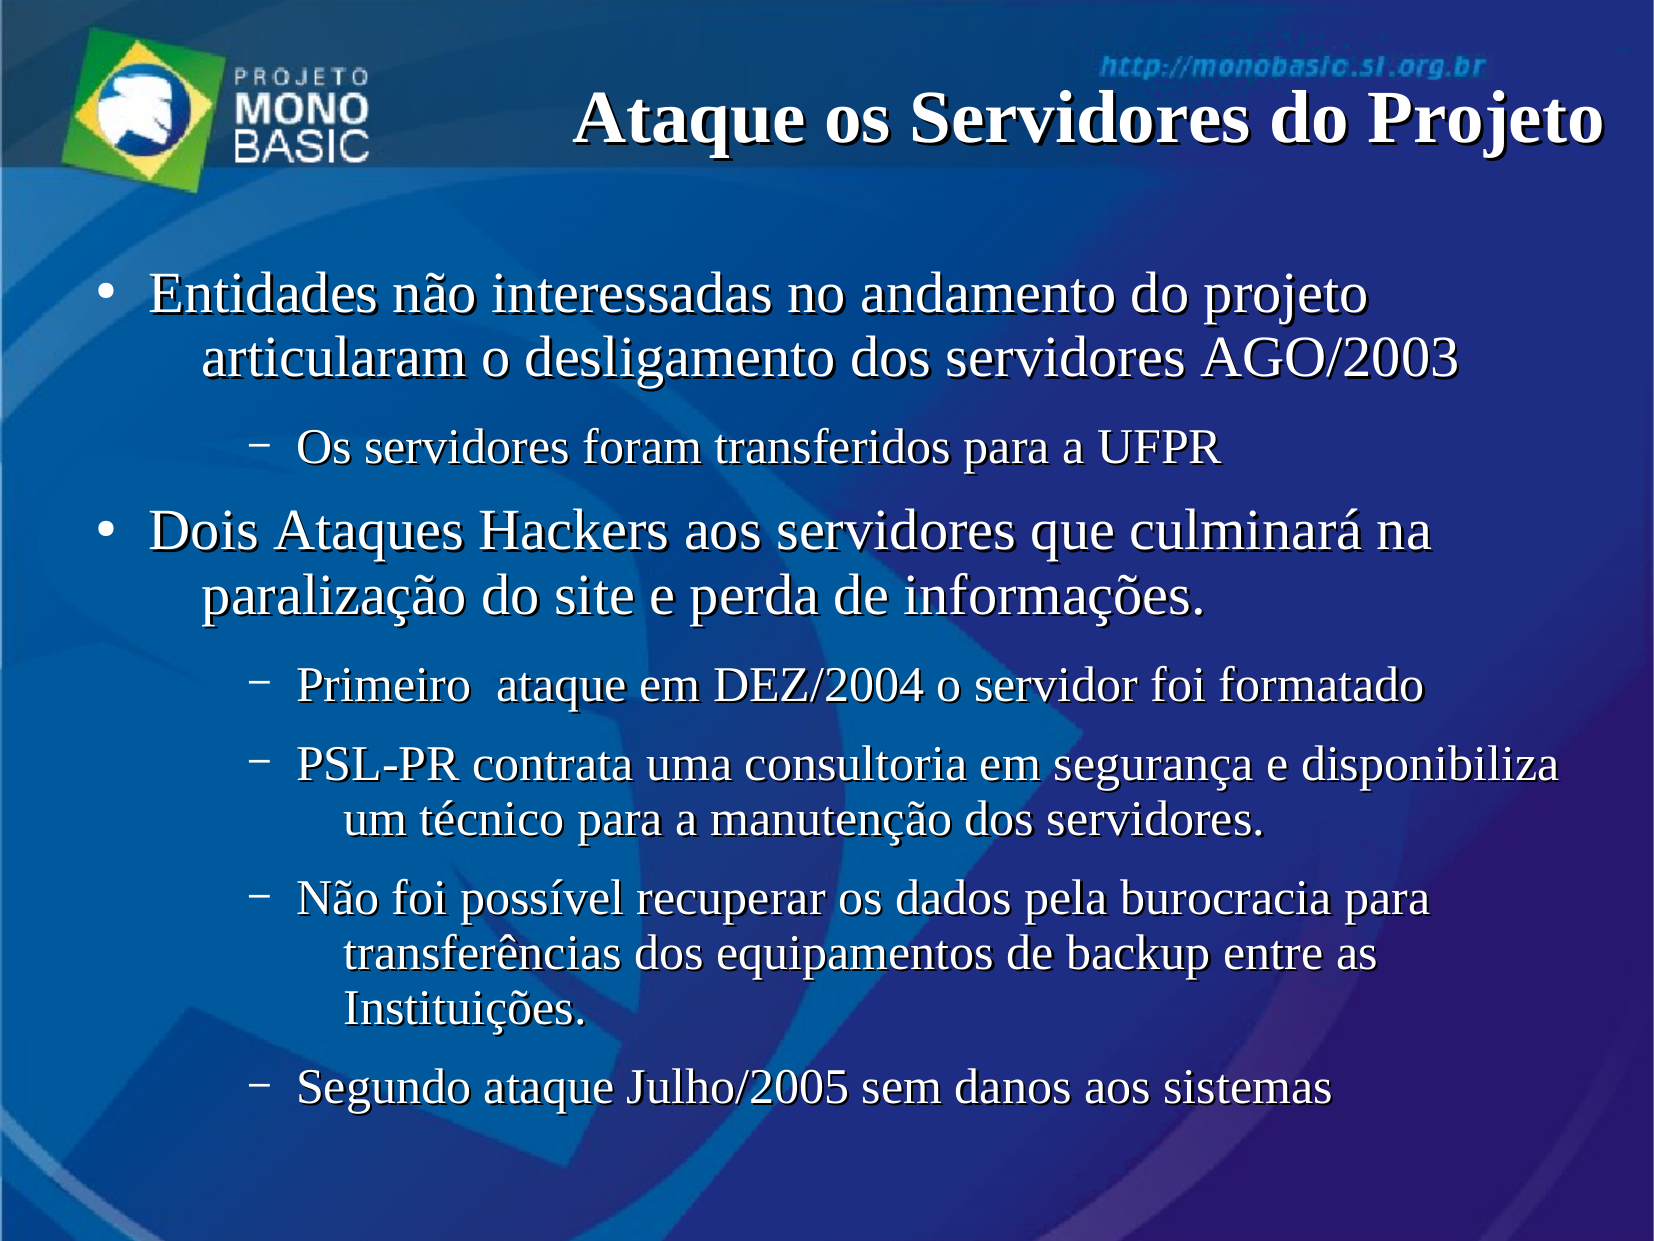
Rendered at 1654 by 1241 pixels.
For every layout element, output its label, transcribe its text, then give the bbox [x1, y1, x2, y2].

list Entidades não interessadas no andamento do projeto articularam o desligamento dos servidores AGO/2003 Os servidores foram transferidos para a UFPR Dois Ataques Hackers aos servidores que culminará na paralização do site e perda de informações. Primeiro ataque em DEZ/2004 o servidor foi formatado PSL-PR contrata uma consultoria em segurança e disponibiliza um técnico para a manutenção dos servidores. Não foi possível recuperar os dados pela burocracia para transferências dos equipamentos de backup entre as Instituições. Segundo ataque Julho/2005 sem danos aos sistemas [60, 260, 1606, 1137]
title Ataque os Servidores do Projeto [222, 43, 1606, 191]
picture [0, 0, 1654, 1241]
